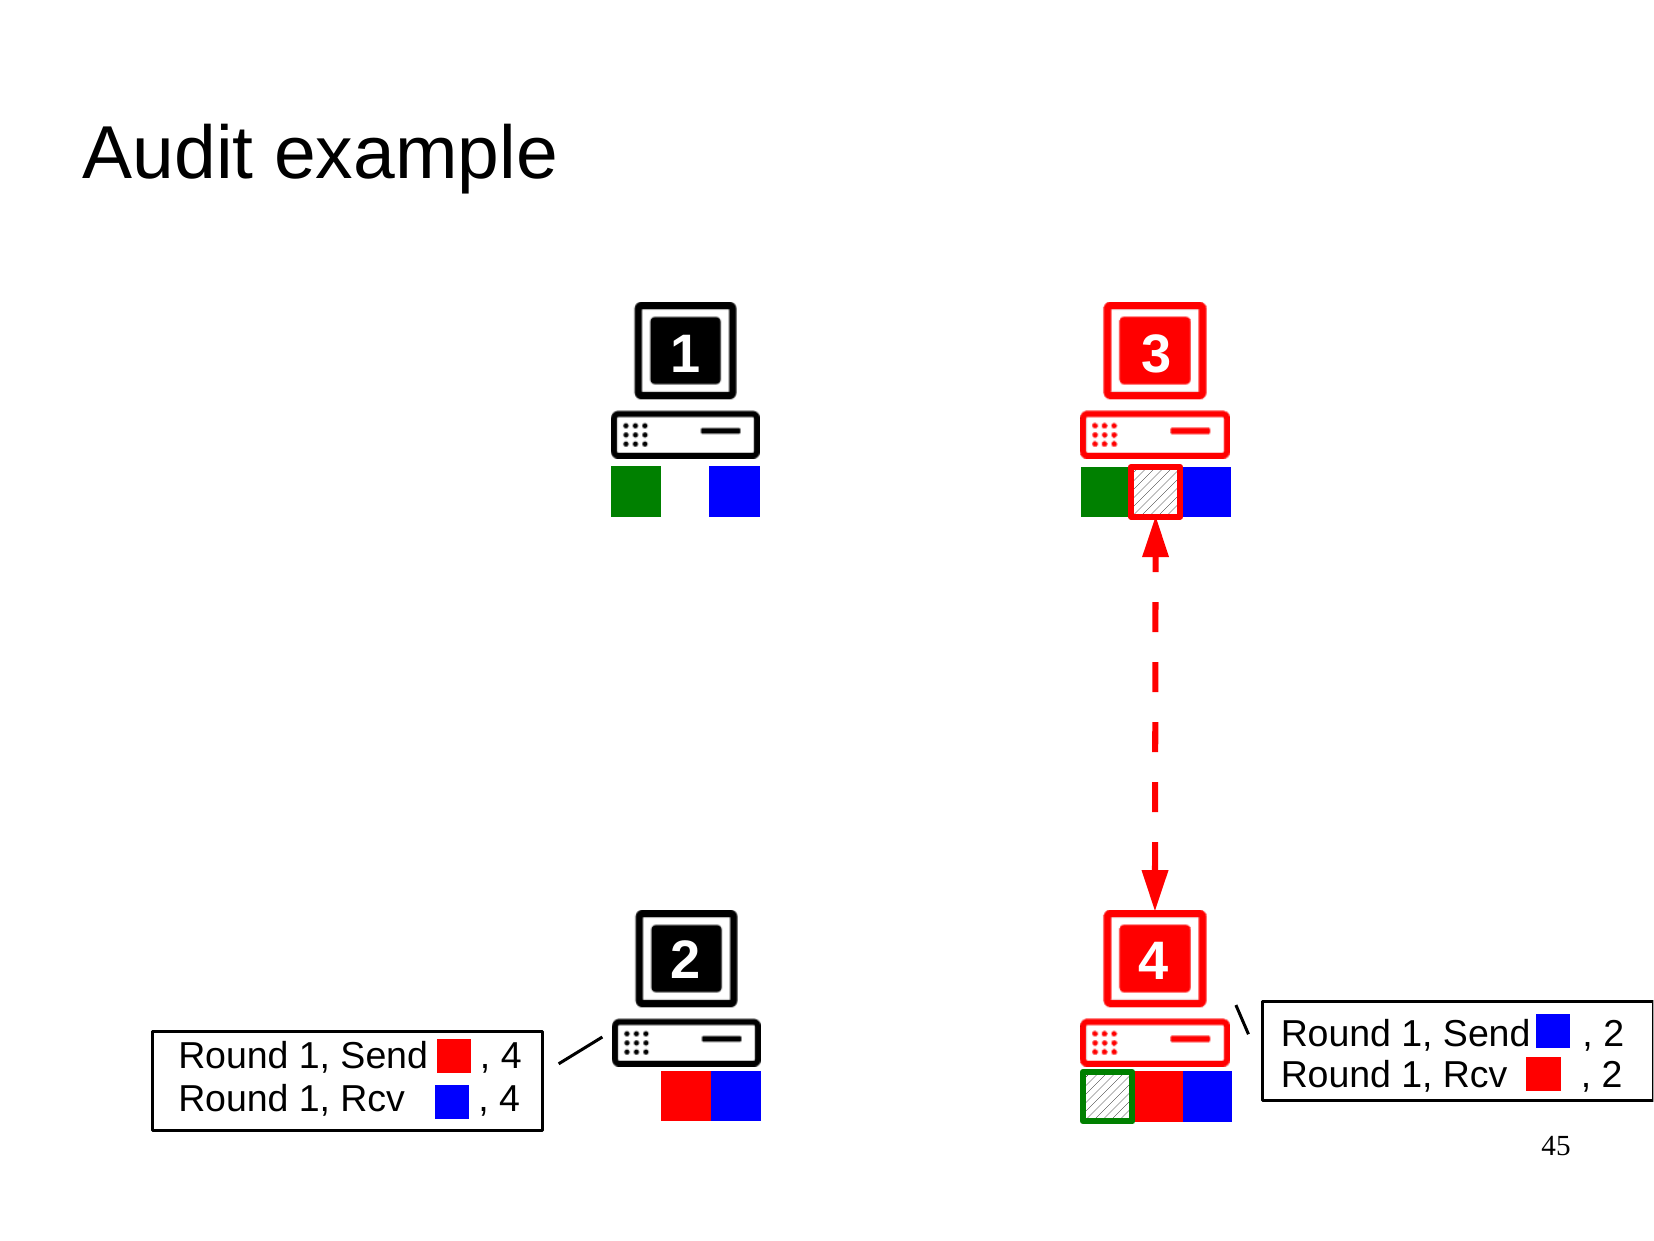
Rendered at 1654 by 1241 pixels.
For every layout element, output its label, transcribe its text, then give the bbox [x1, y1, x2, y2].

text_box 2 [655, 921, 713, 998]
text_box [1536, 1014, 1570, 1048]
text_box [583, 1037, 603, 1049]
picture [611, 302, 760, 459]
text_box [152, 1031, 542, 1130]
text_box [611, 466, 661, 517]
text_box Round 1, Send , 2 Round 1, Rcv , 2 [1266, 1004, 1654, 1104]
text_box [1263, 1002, 1653, 1101]
picture [612, 910, 761, 1067]
text_box [1235, 1005, 1249, 1035]
text_box Round 1, Send , 4 Round 1, Rcv , 4 [163, 1027, 583, 1127]
text_box [1526, 1057, 1561, 1091]
text_box [709, 466, 760, 517]
title Audit example [82, 49, 1556, 257]
text_box [435, 1085, 469, 1119]
text_box [1081, 467, 1231, 517]
text_box [437, 1039, 471, 1073]
text_box 4 [1123, 923, 1187, 999]
text_box [1082, 1071, 1232, 1122]
text_box [661, 1071, 761, 1121]
text_box 3 [1126, 315, 1184, 393]
text_box 1 [655, 316, 713, 392]
picture [1080, 910, 1230, 1067]
picture [1080, 302, 1230, 459]
